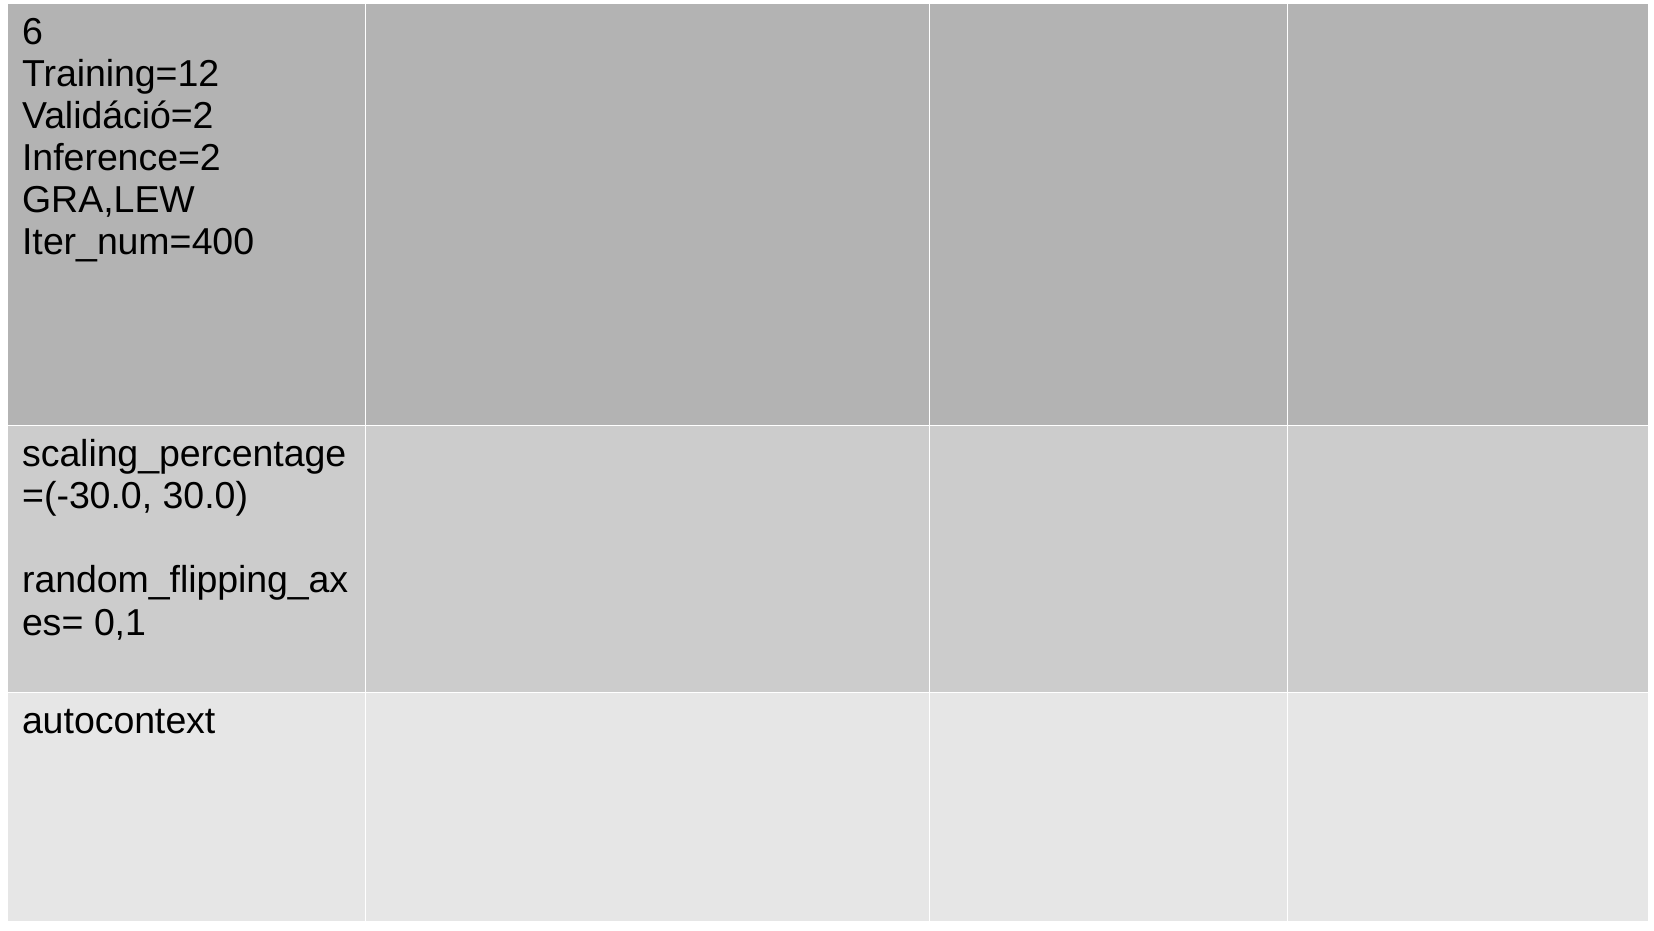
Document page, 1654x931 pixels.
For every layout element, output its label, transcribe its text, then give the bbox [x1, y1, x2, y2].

table_cell scaling_percentage=(-30.0, 30.0) random_flipping_axes= 0,1 [8, 426, 365, 692]
table_cell [930, 693, 1287, 921]
table_cell autocontext [8, 693, 365, 921]
table_cell [930, 426, 1287, 692]
table_cell [1288, 426, 1648, 692]
table_header [1288, 4, 1648, 425]
table_cell [366, 693, 929, 921]
table_cell [1288, 693, 1648, 921]
table_cell [366, 426, 929, 692]
table_header 6 Training=12 Validáció=2 Inference=2 GRA,LEW Iter_num=400 [8, 4, 365, 425]
table_header [366, 4, 929, 425]
table_header [930, 4, 1287, 425]
